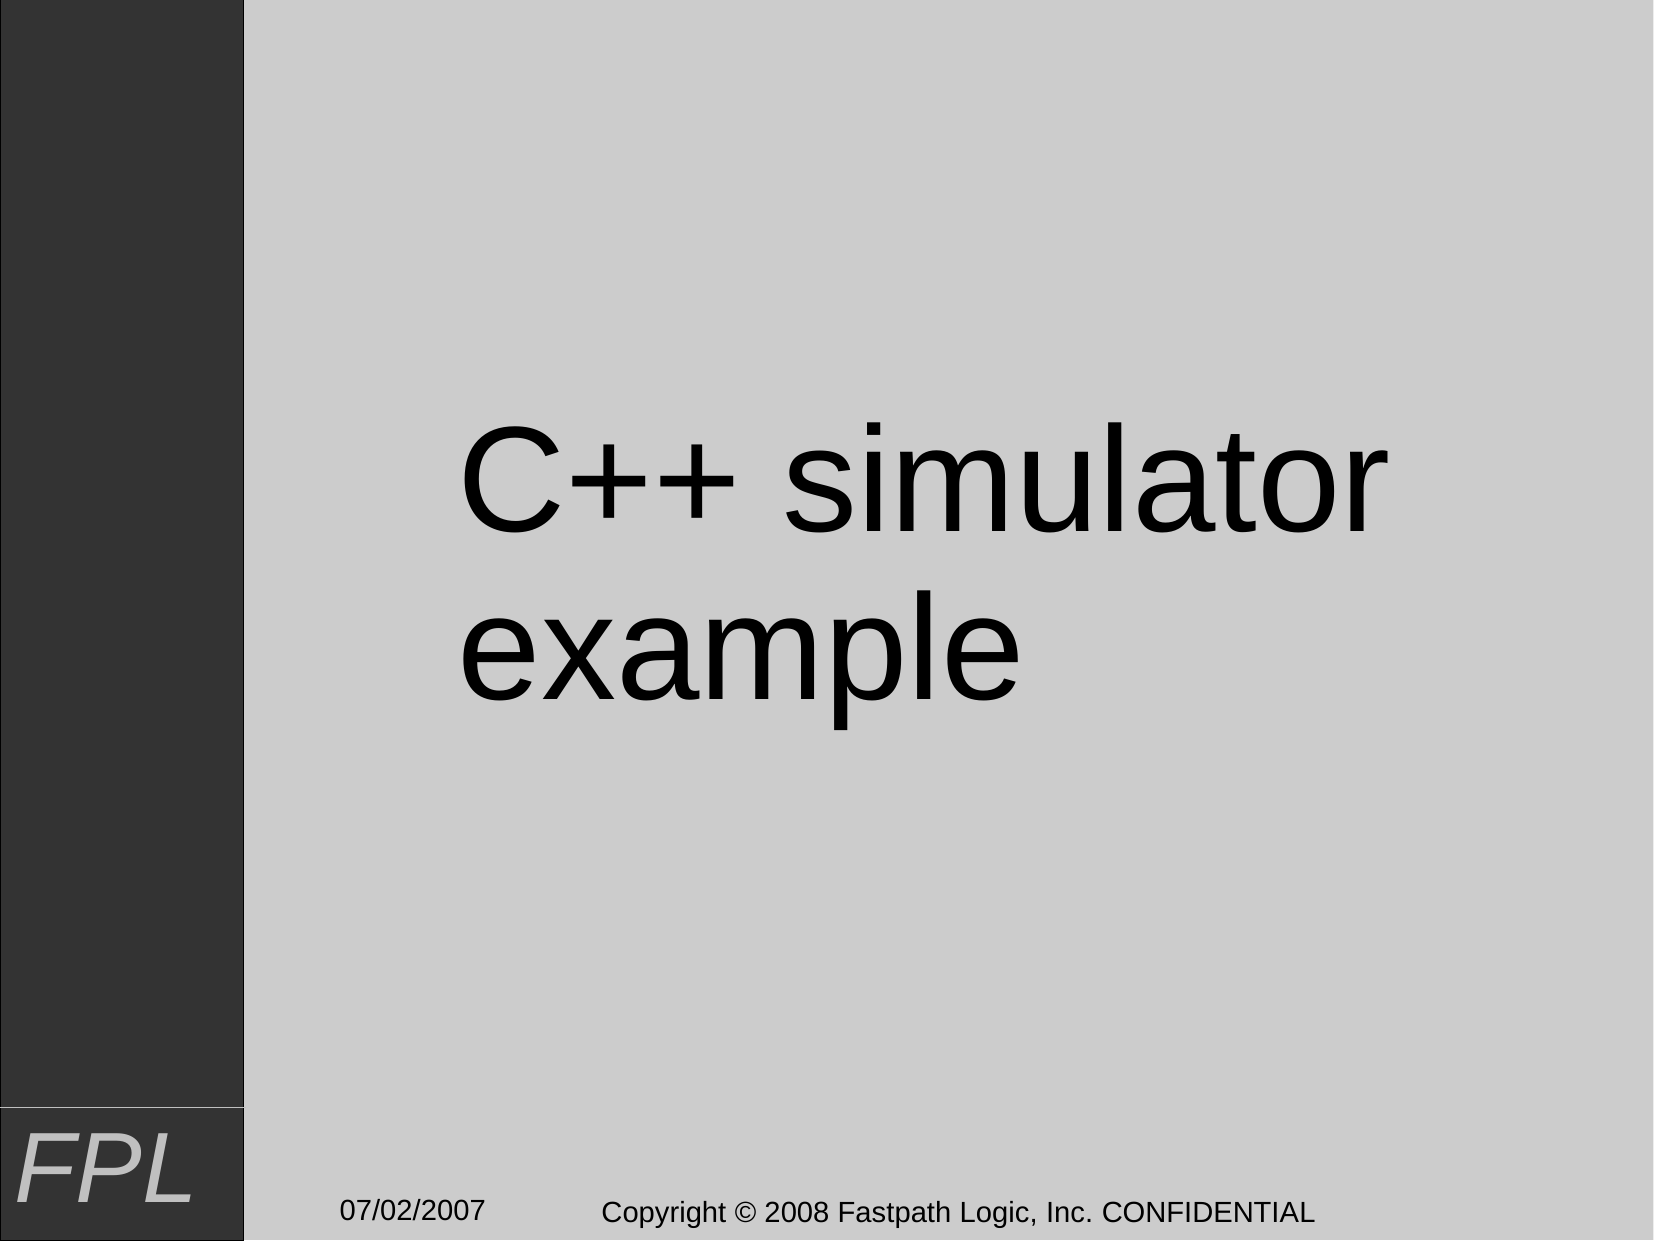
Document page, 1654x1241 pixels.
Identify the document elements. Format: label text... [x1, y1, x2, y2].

text_box C++ simulator example [443, 388, 1429, 848]
